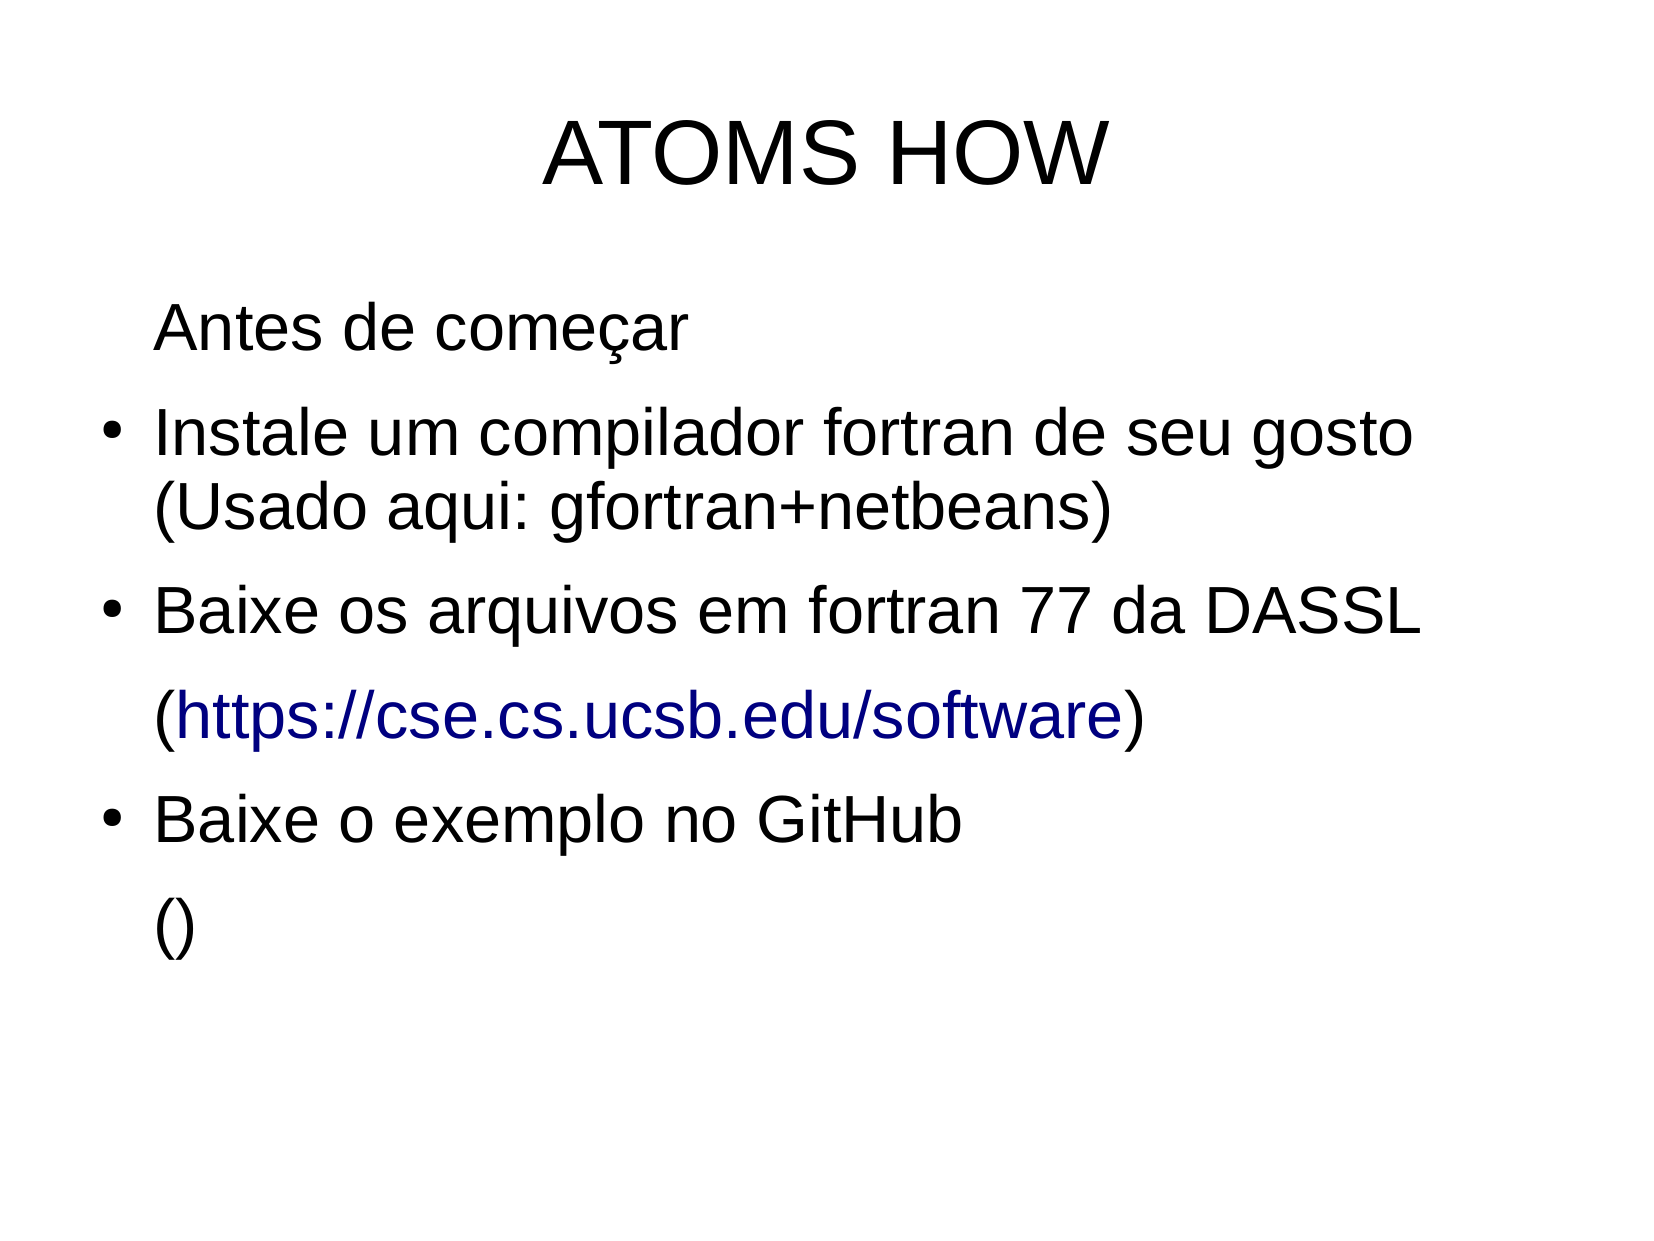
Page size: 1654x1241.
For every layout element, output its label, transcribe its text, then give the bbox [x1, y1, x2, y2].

list Antes de começar Instale um compilador fortran de seu gosto (Usado aqui: gfortran+netbeans) Baixe os arquivos em fortran 77 da DASSL (https://cse.cs.ucsb.edu/software) Baixe o exemplo no GitHub () [82, 290, 1571, 1010]
title ATOMS HOW [82, 49, 1571, 257]
